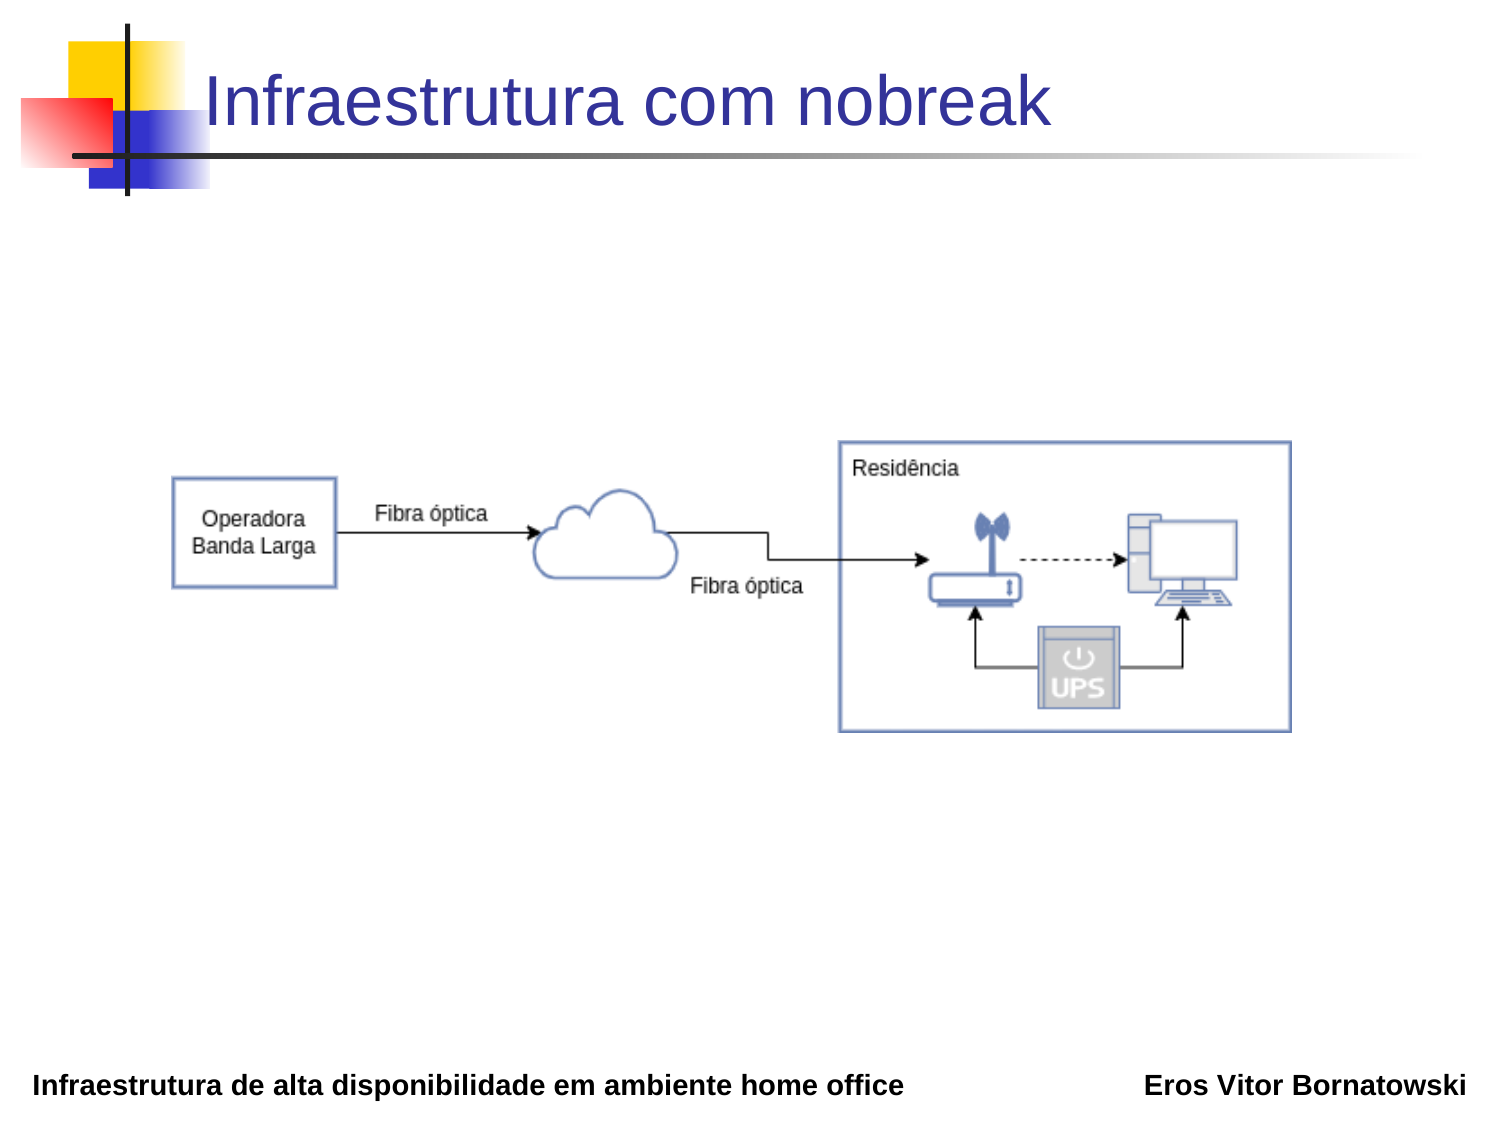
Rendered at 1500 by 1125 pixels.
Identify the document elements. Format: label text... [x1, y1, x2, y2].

title Infraestrutura com nobreak [188, 46, 1468, 149]
picture [171, 440, 1292, 733]
